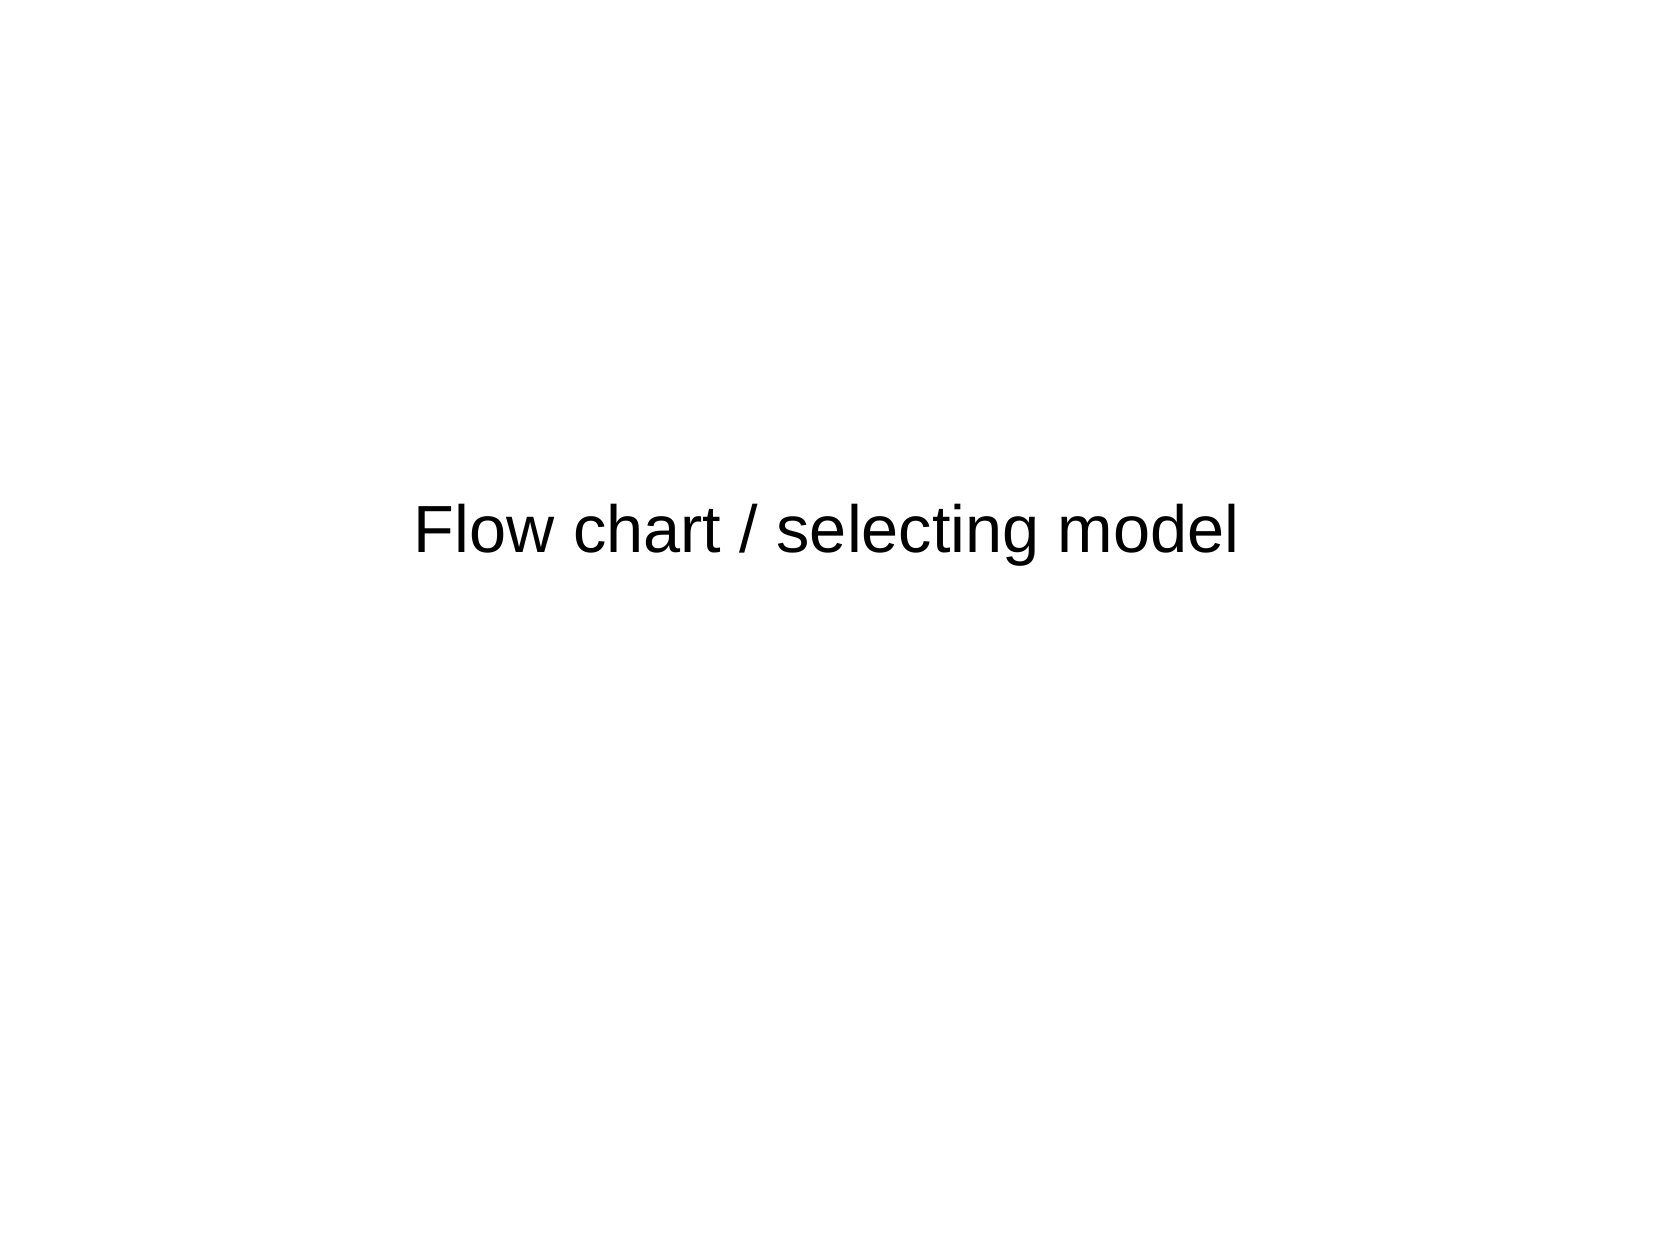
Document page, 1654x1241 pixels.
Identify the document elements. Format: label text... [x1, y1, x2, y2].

subtitle Flow chart / selecting model [82, 49, 1571, 1010]
